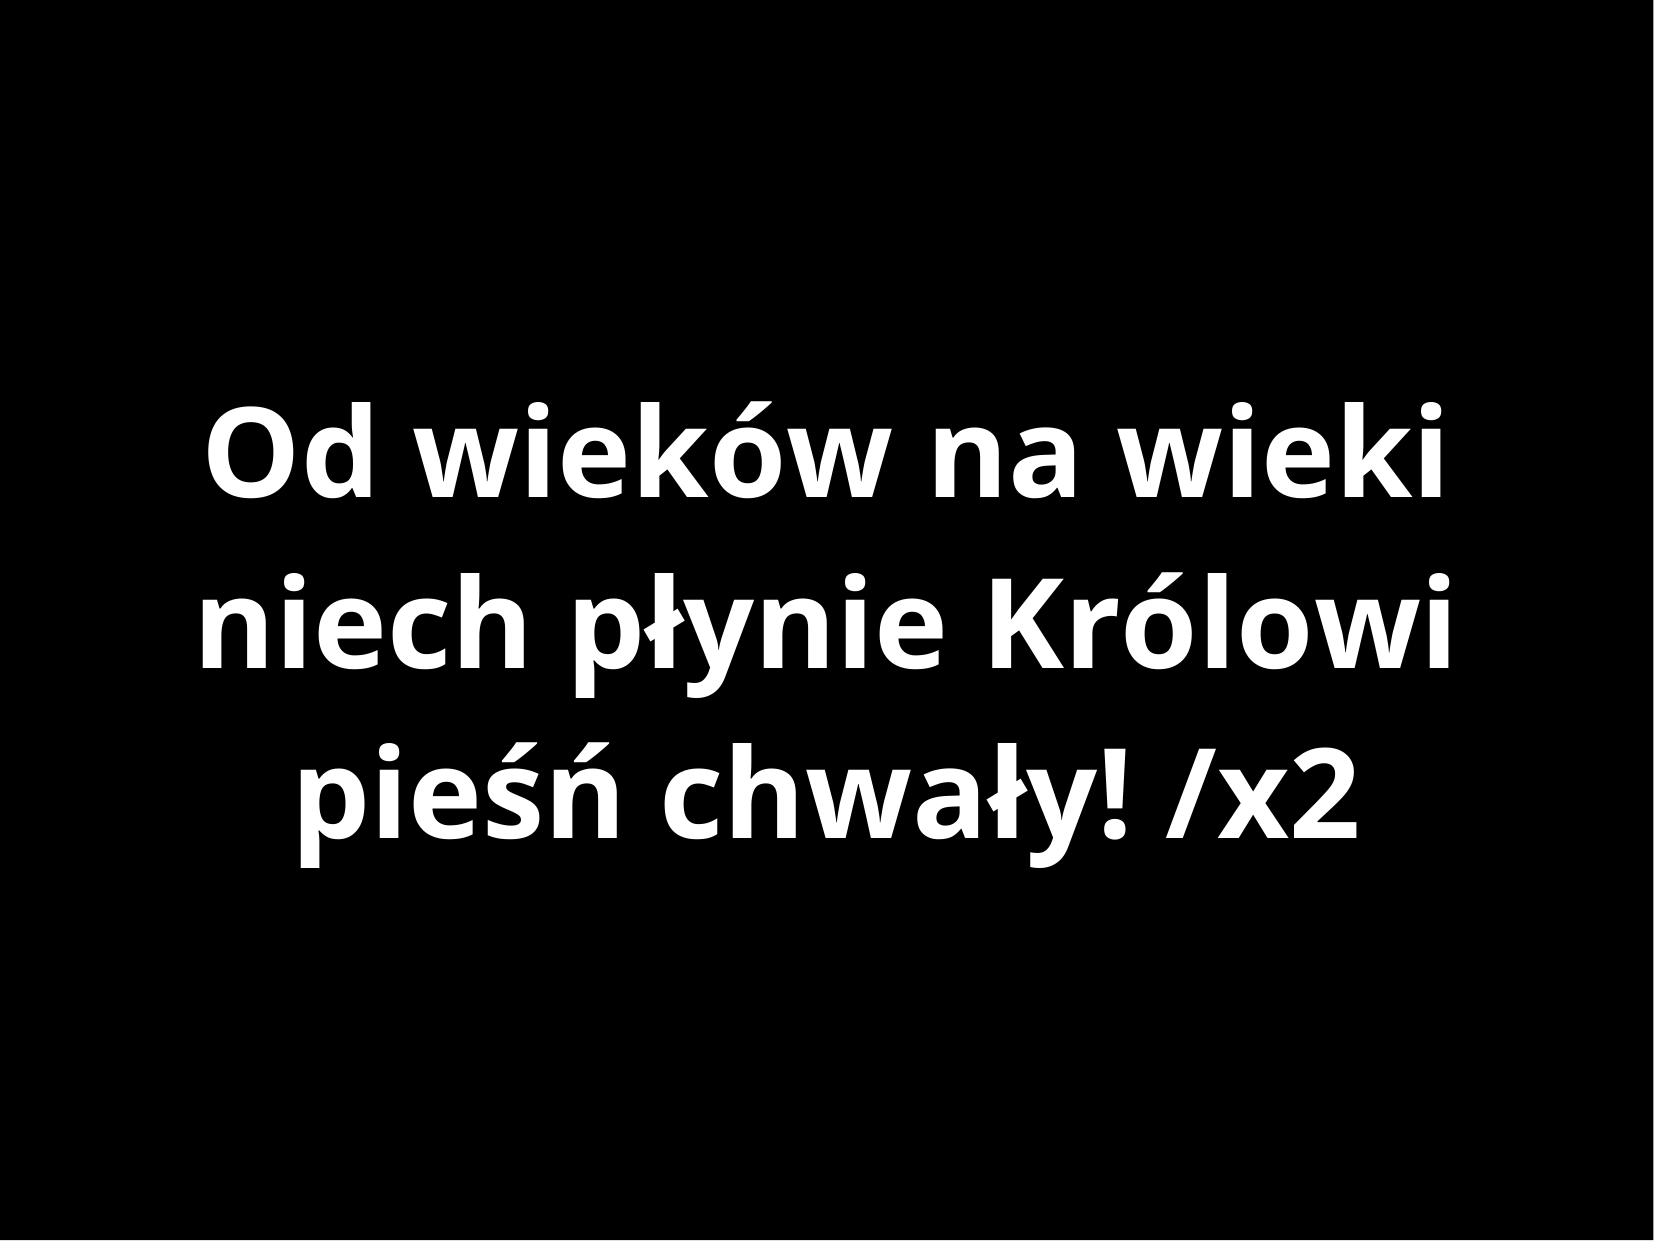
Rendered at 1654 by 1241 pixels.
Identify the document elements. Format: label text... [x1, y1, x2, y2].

title Od wieków na wieki niech płynie Królowi pieśń chwały! /x2 [0, 0, 1654, 1241]
